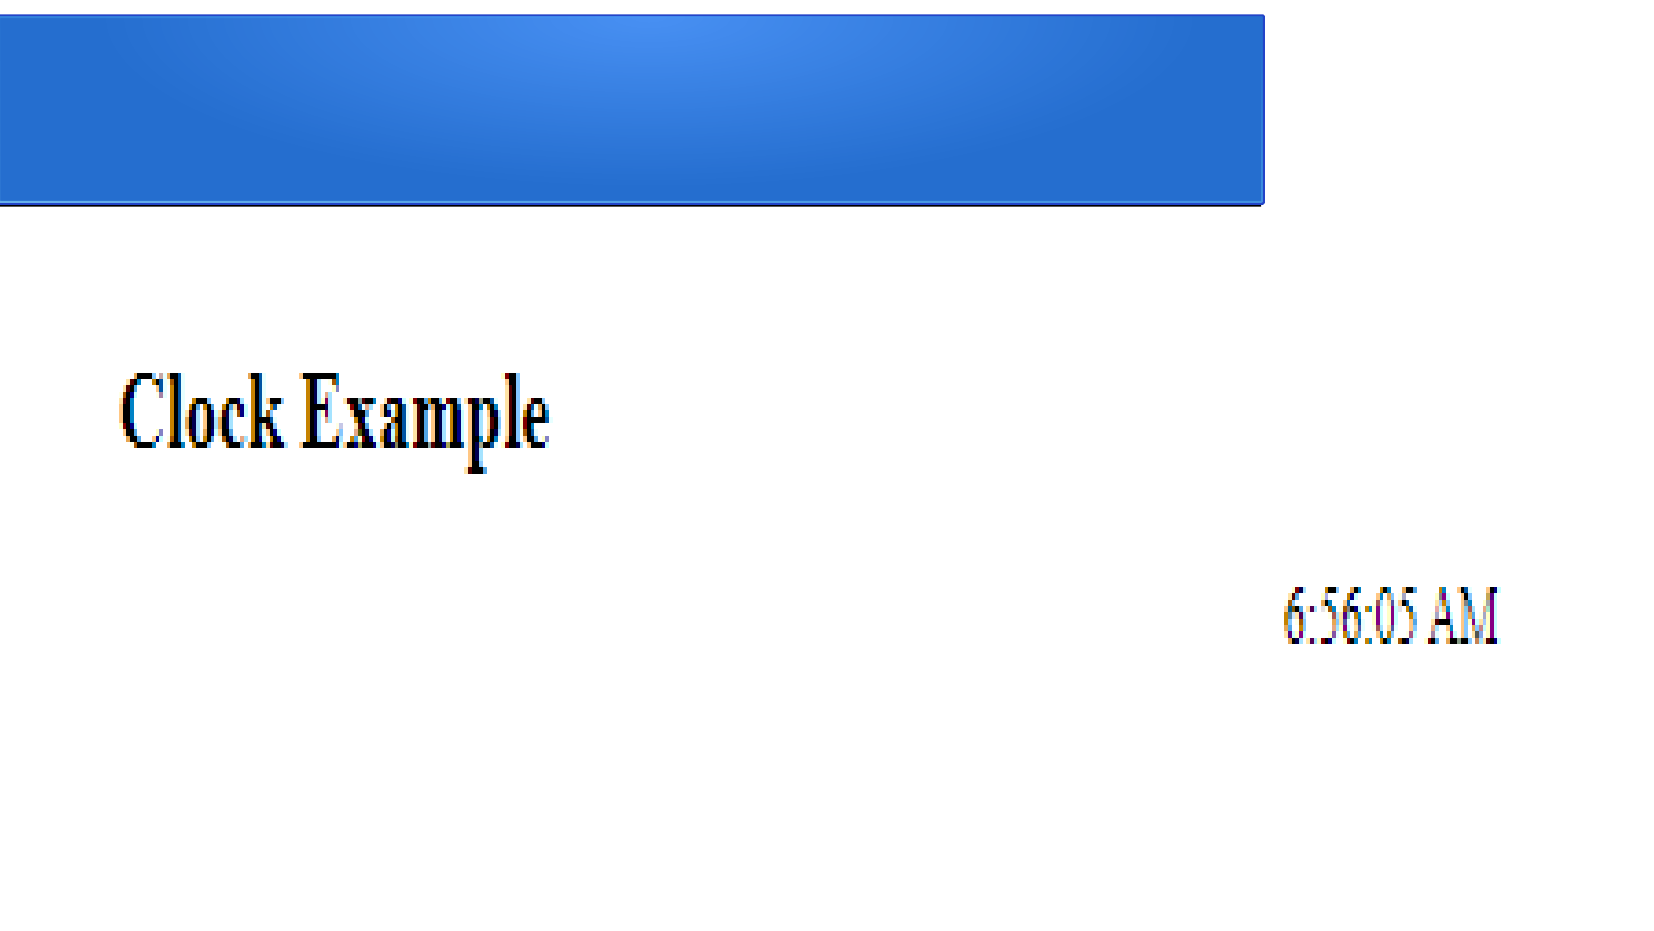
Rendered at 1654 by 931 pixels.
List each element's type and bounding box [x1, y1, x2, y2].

picture [90, 329, 1531, 721]
